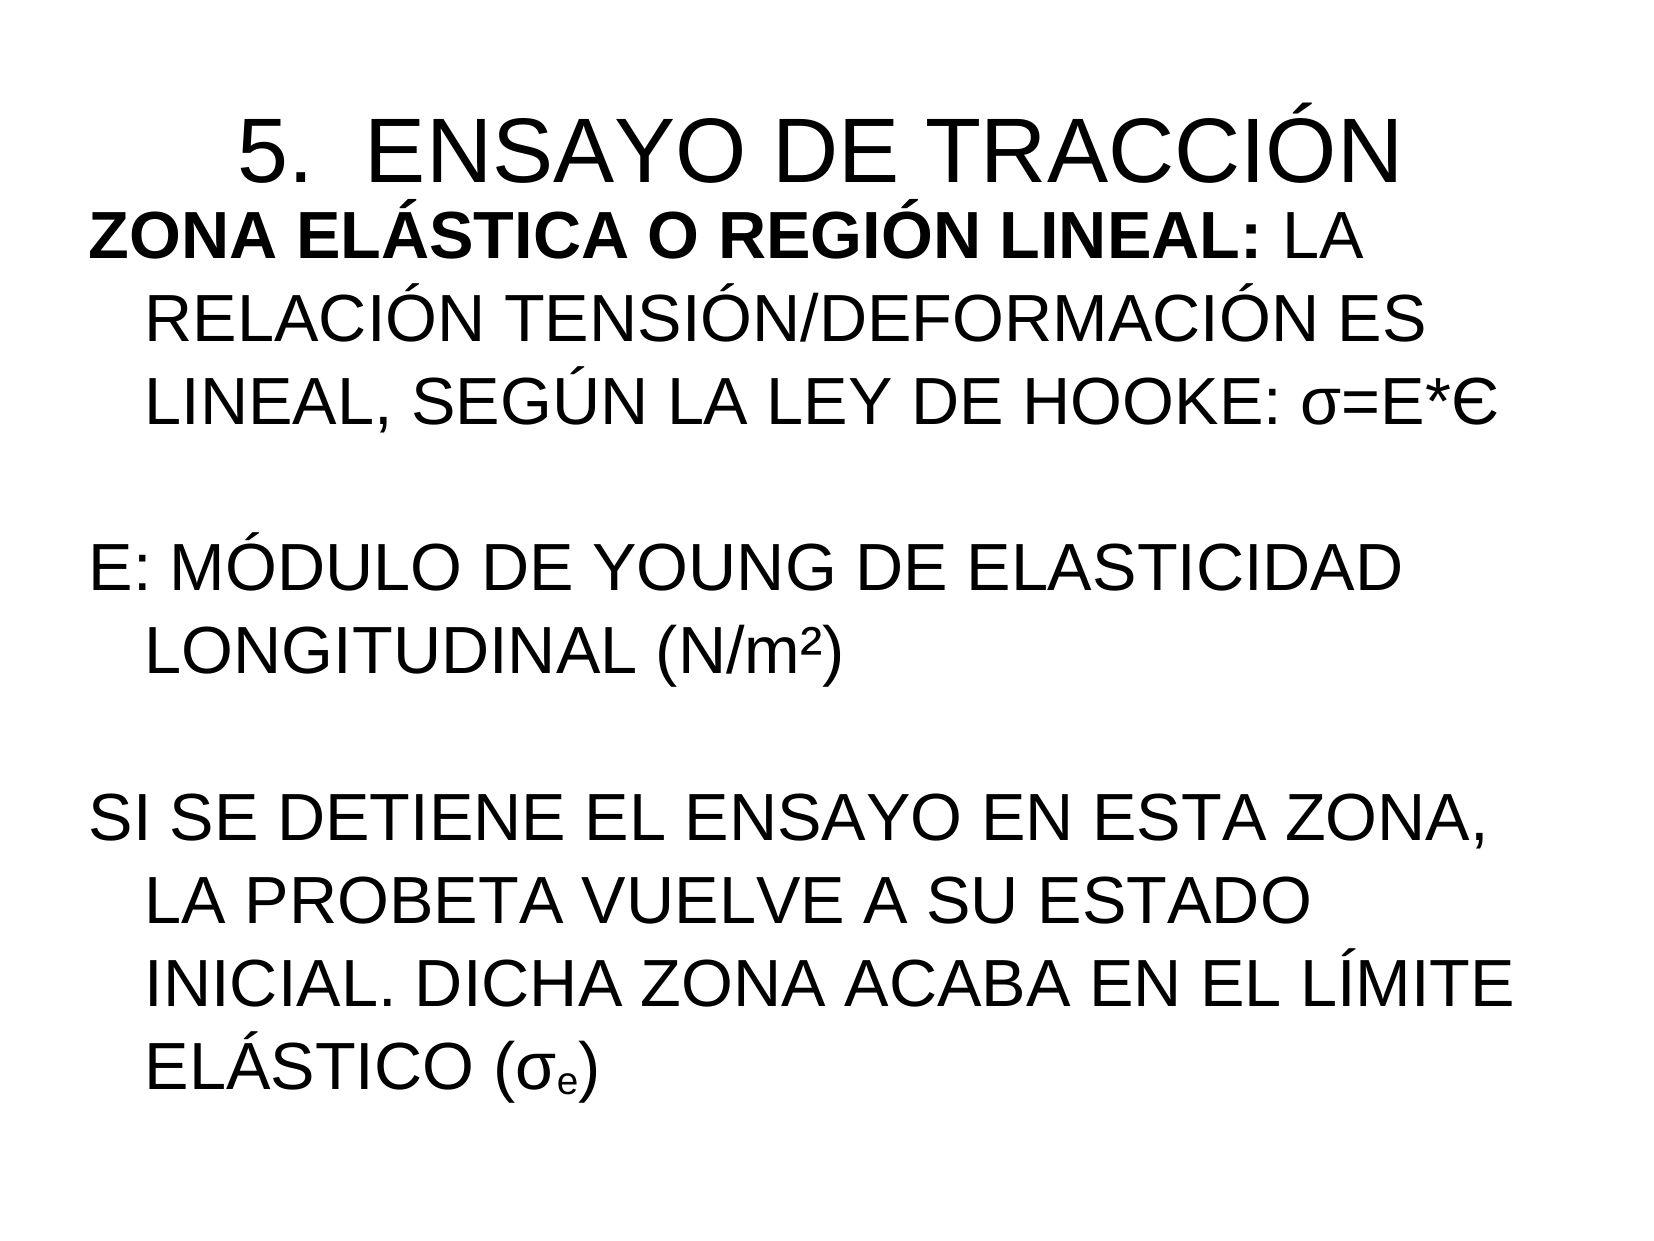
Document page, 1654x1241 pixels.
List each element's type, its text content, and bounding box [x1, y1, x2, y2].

title 5. ENSAYO DE TRACCIÓN [77, 29, 1565, 259]
subtitle ZONA ELÁSTICA O REGIÓN LINEAL: LA RELACIÓN TENSIÓN/DEFORMACIÓN ES LINEAL, SEGÚN LA LEY DE HOOKE: σ=E*Є E: MÓDULO DE YOUNG DE ELASTICIDAD LONGITUDINAL (N/m²) SI SE DETIENE EL ENSAYO EN ESTA ZONA, LA PROBETA VUELVE A SU ESTADO INICIAL. DICHA ZONA ACABA EN EL LÍMITE ELÁSTICO (σe) [88, 177, 1577, 1241]
